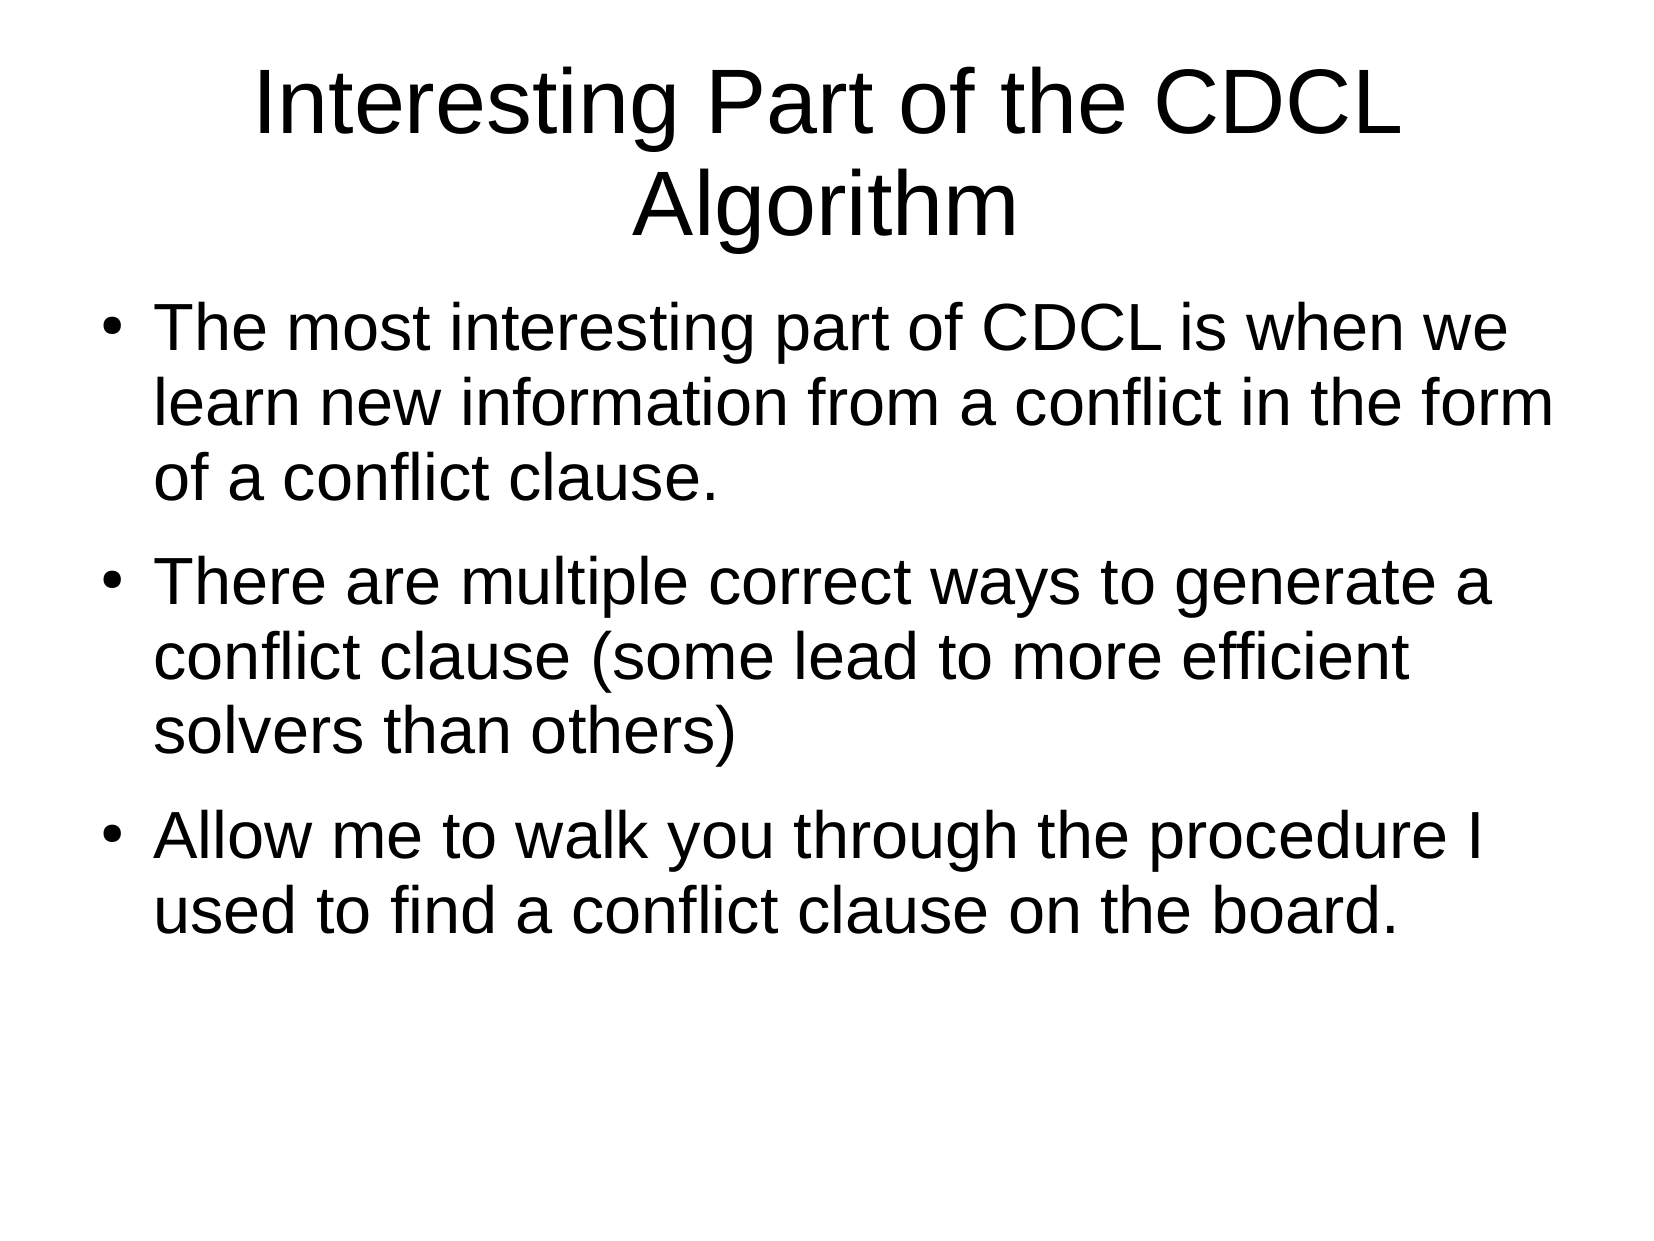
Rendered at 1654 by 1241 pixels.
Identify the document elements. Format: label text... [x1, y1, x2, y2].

list The most interesting part of CDCL is when we learn new information from a conflict in the form of a conflict clause. There are multiple correct ways to generate a conflict clause (some lead to more efficient solvers than others) Allow me to walk you through the procedure I used to find a conflict clause on the board. [82, 290, 1571, 1010]
title Interesting Part of the CDCL Algorithm [82, 49, 1571, 257]
